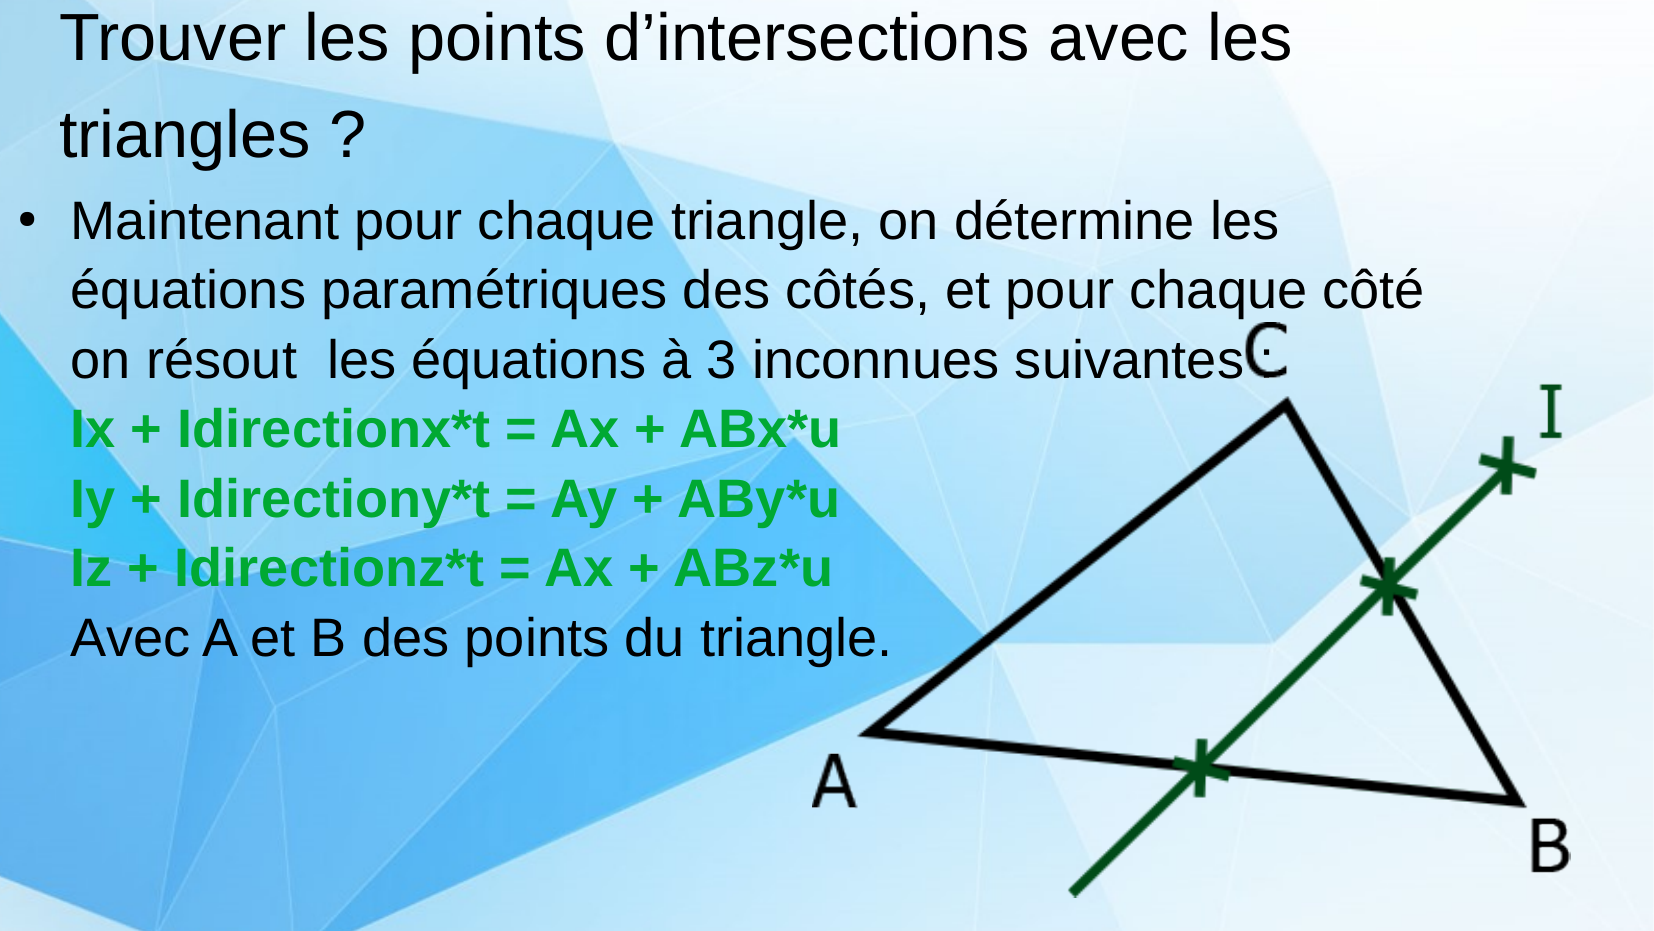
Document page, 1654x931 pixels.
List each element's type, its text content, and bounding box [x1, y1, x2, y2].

list Maintenant pour chaque triangle, on détermine les équations paramétriques des côtés, et pour chaque côté on résout les équations à 3 inconnues suivantes : Ix + Idirectionx*t = Ax + ABx*u Iy + Idirectiony*t = Ay + ABy*u Iz + Idirectionz*t = Ax + ABz*u Avec A et B des points du triangle. [0, 181, 1489, 721]
picture [0, 0, 1654, 931]
title Trouver les points d’intersections avec les triangles ? [0, 0, 1489, 178]
